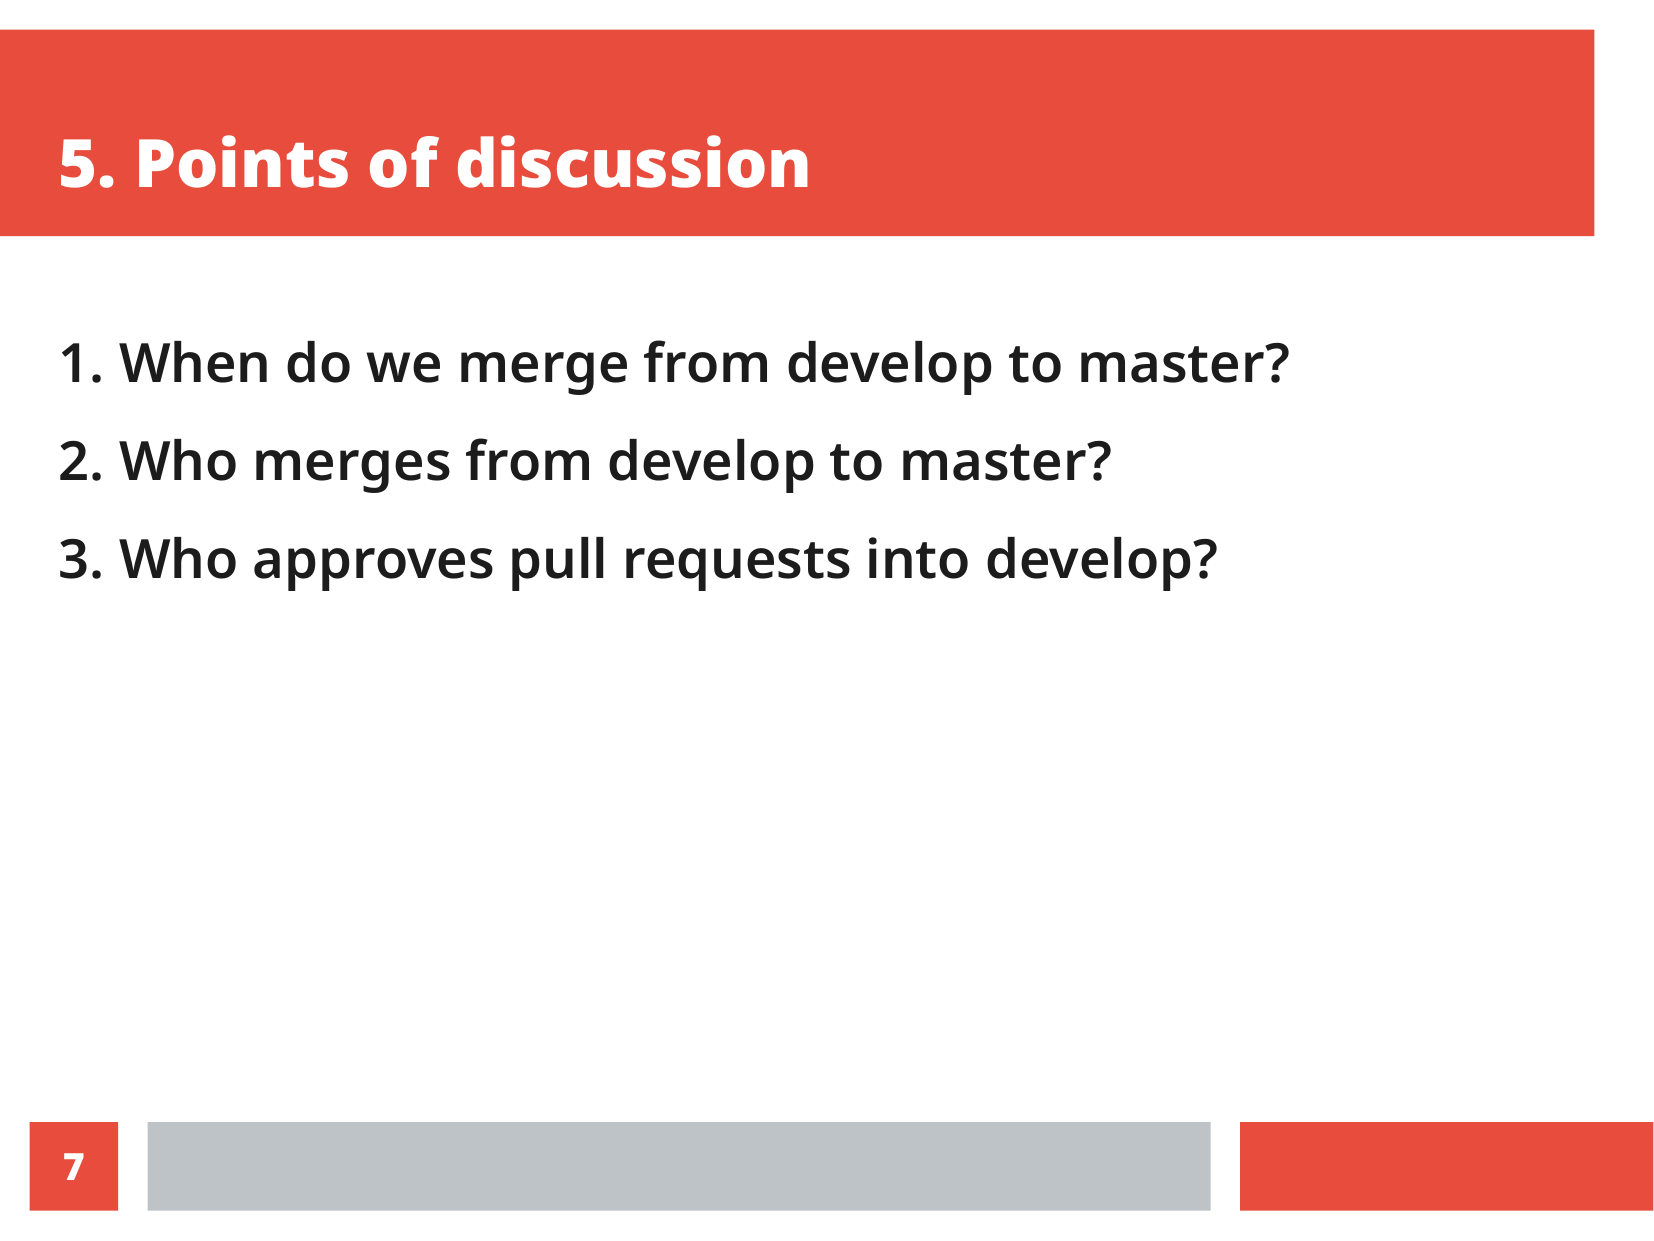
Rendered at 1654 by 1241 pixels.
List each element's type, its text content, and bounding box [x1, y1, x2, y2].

title 5. Points of discussion [59, 59, 1595, 207]
list 1. When do we merge from develop to master? 2. Who merges from develop to master? 3. Who approves pull requests into develop? [59, 324, 1565, 1093]
